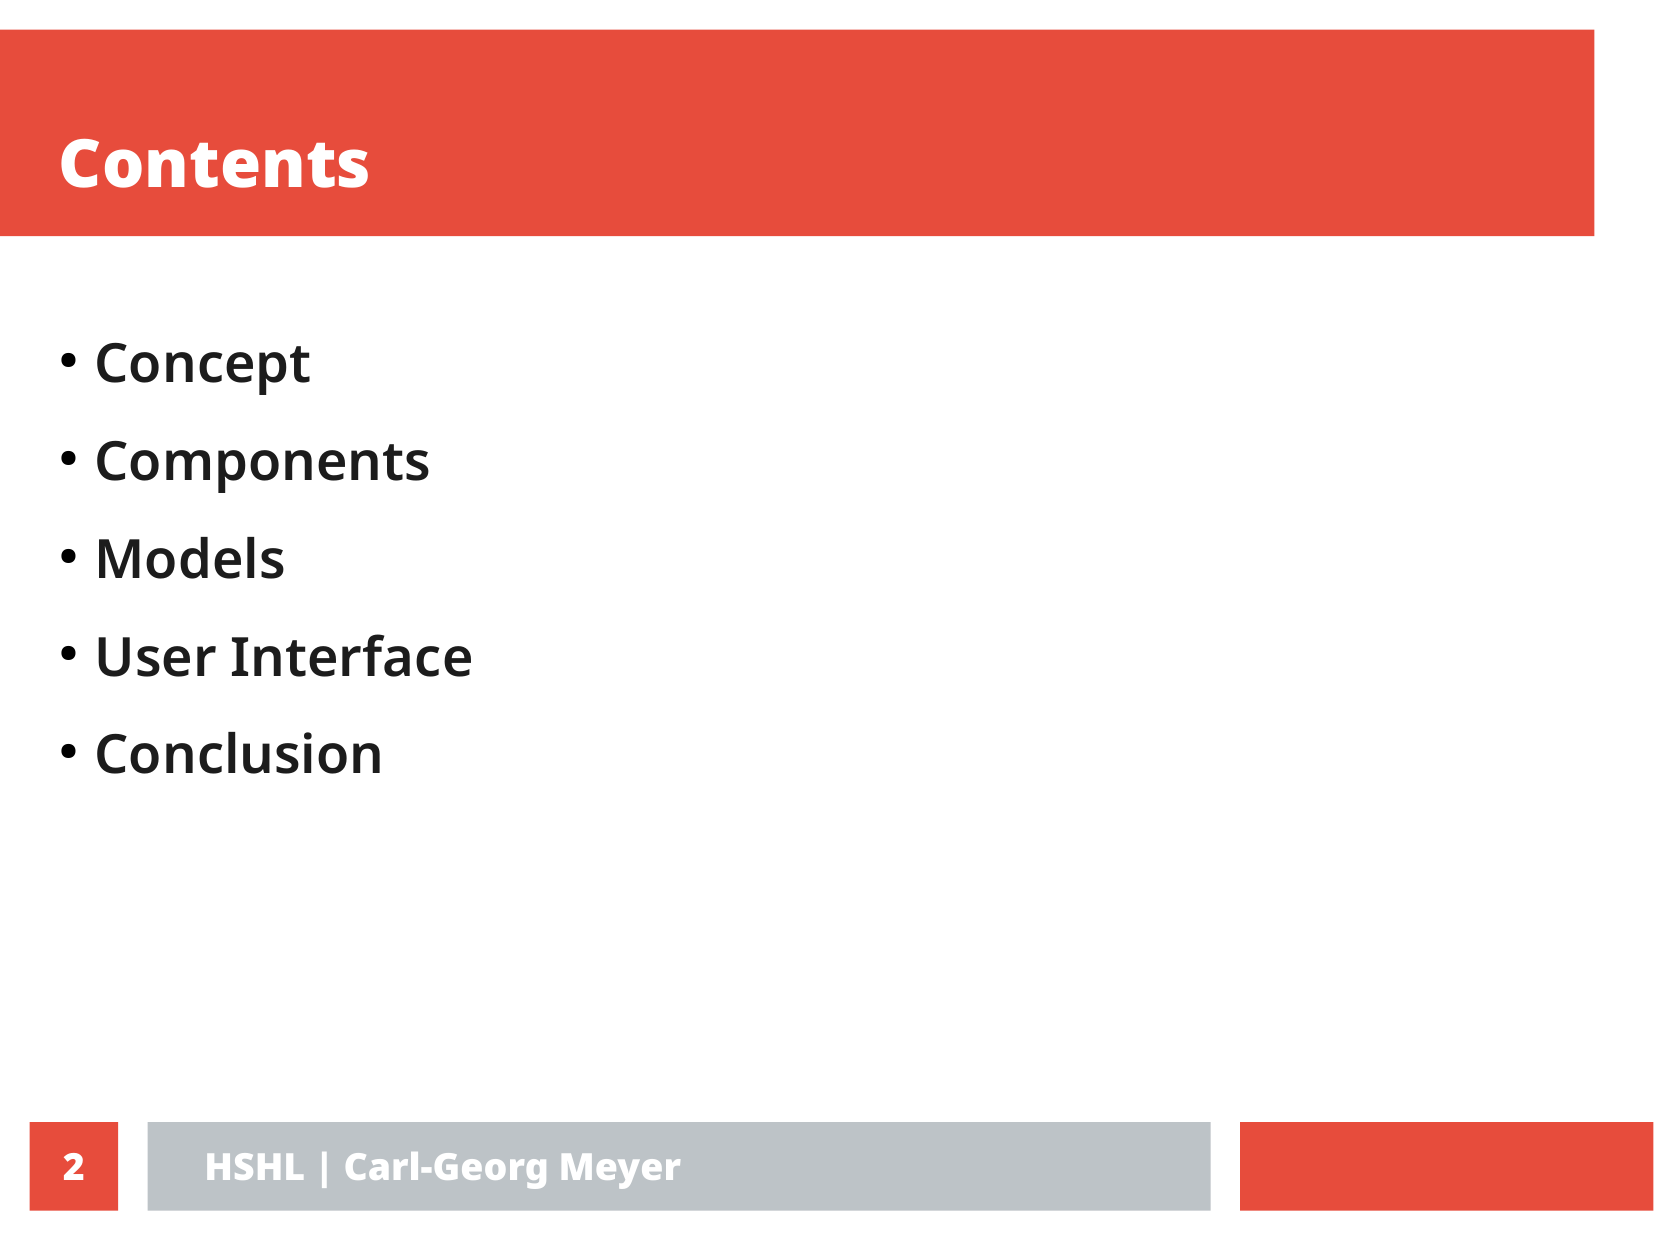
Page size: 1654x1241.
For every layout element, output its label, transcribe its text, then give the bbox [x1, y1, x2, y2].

list Concept Components Models User Interface Conclusion [59, 324, 1565, 1093]
title Contents [59, 59, 1595, 207]
